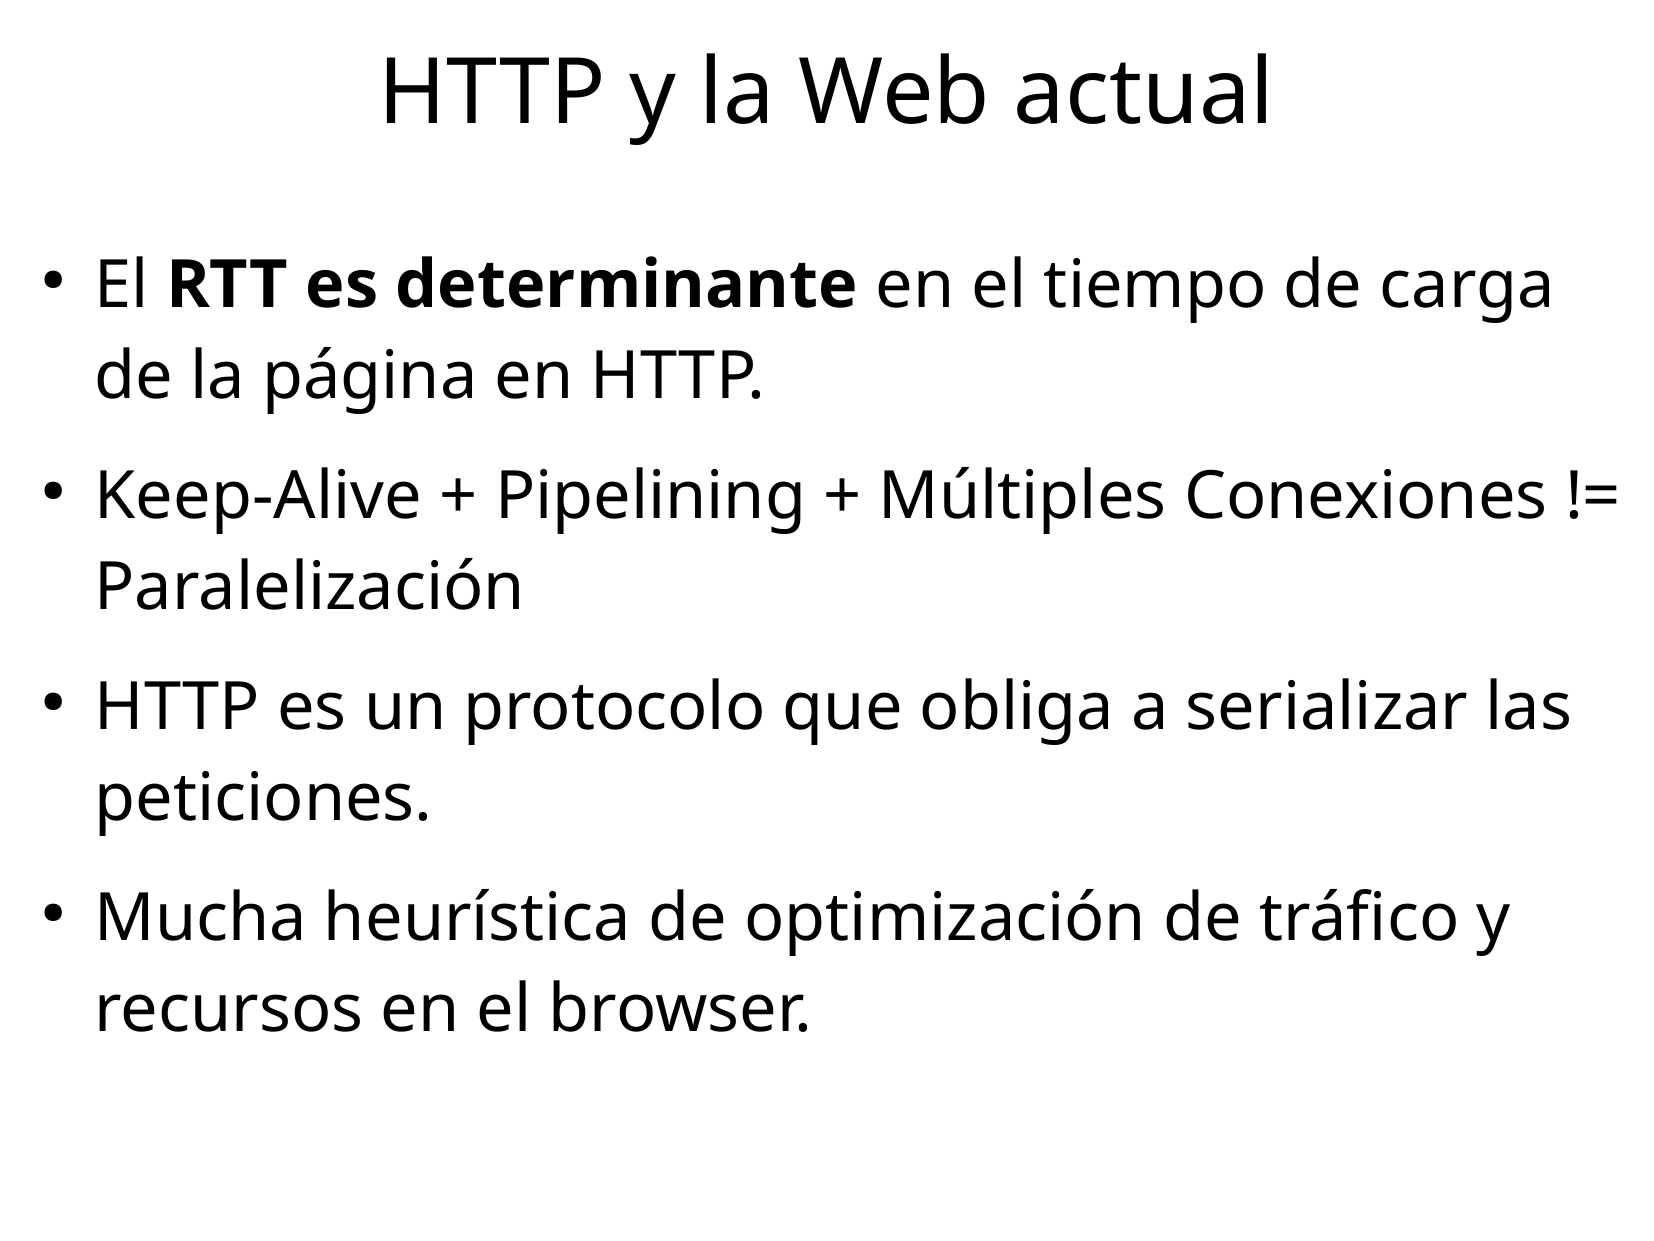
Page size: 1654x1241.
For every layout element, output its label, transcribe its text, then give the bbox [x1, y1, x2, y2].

title HTTP y la Web actual [82, 0, 1571, 192]
list El RTT es determinante en el tiempo de carga de la página en HTTP. Keep-Alive + Pipelining + Múltiples Conexiones != Paralelización HTTP es un protocolo que obliga a serializar las peticiones. Mucha heurística de optimización de tráfico y recursos en el browser. [23, 236, 1642, 1111]
